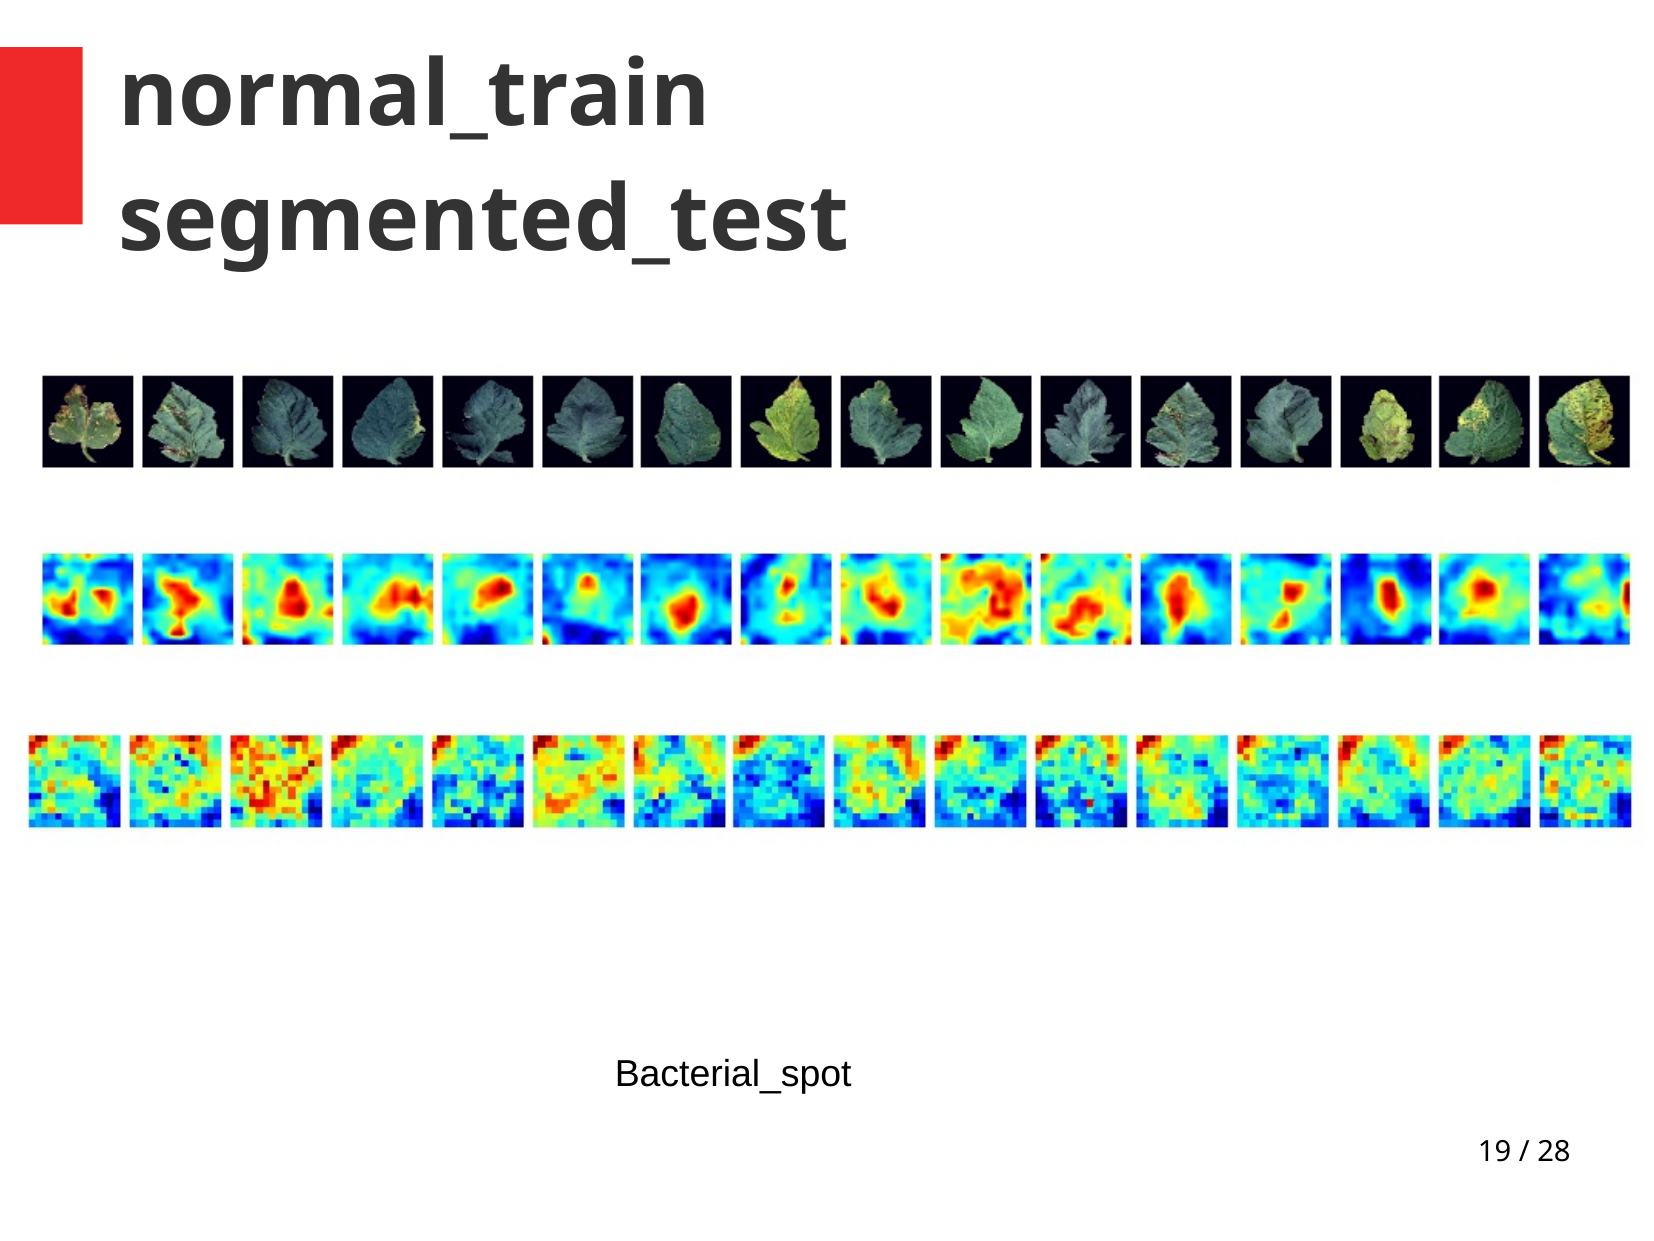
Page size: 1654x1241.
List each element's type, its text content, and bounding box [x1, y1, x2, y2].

picture [0, 720, 1647, 865]
text_box Bacterial_spot [600, 1044, 959, 1102]
picture [0, 537, 1647, 682]
title normal_train segmented_test [118, 45, 1571, 260]
picture [0, 359, 1647, 505]
